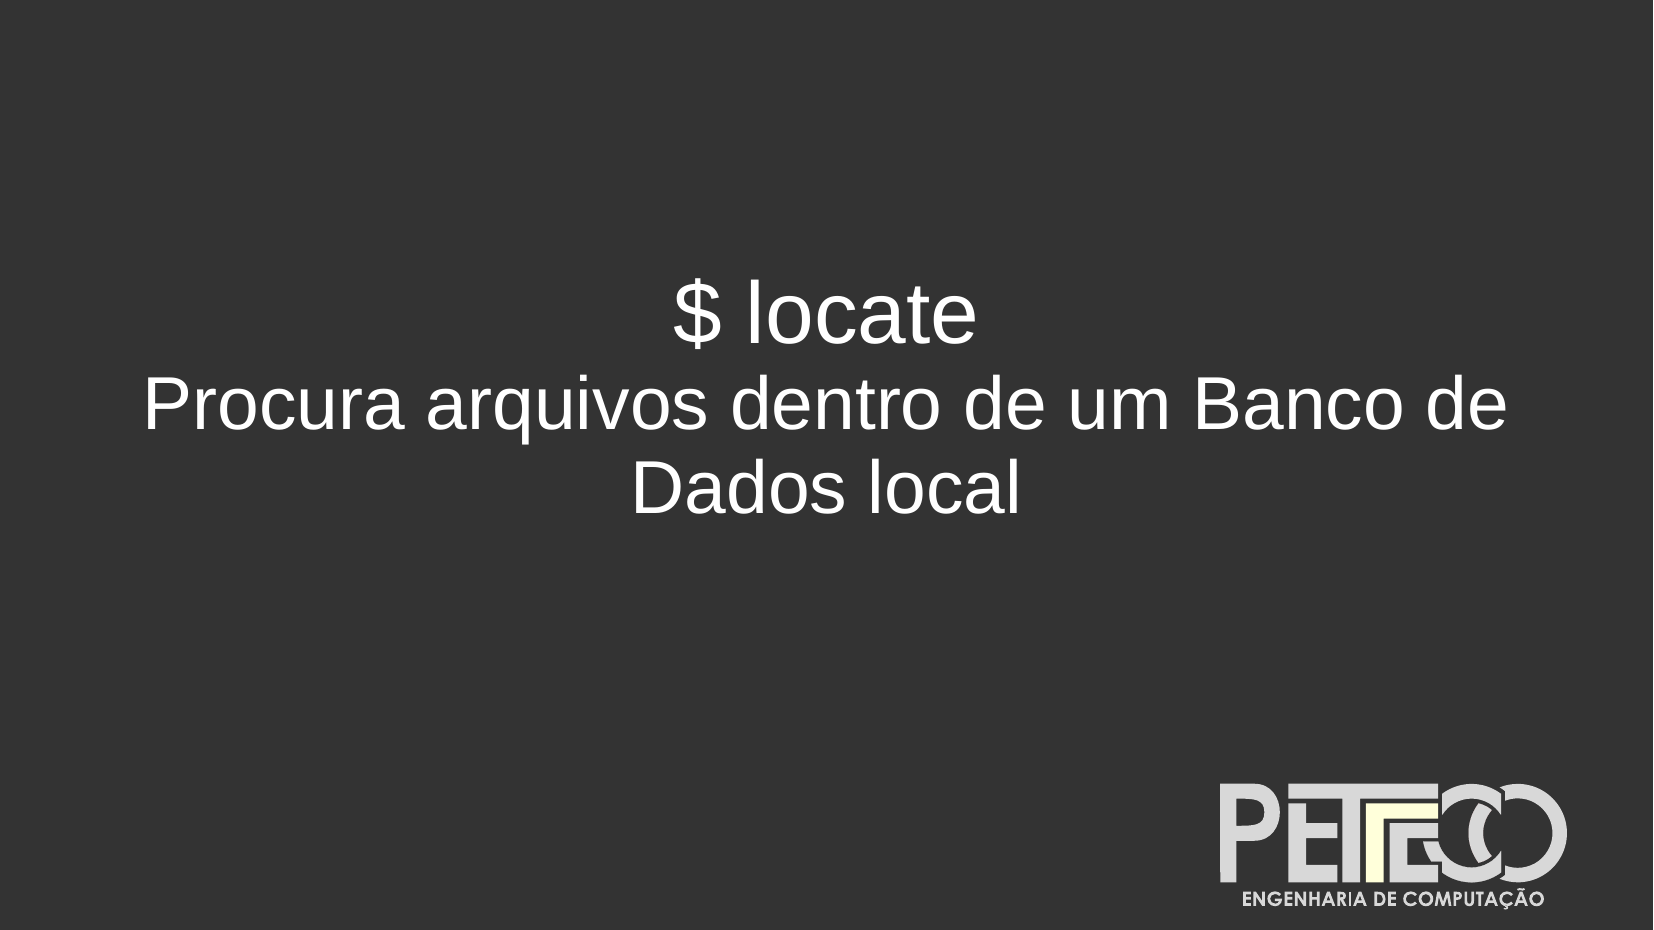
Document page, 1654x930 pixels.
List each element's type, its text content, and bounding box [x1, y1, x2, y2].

subtitle $ locate Procura arquivos dentro de um Banco de Dados local [82, 37, 1571, 757]
